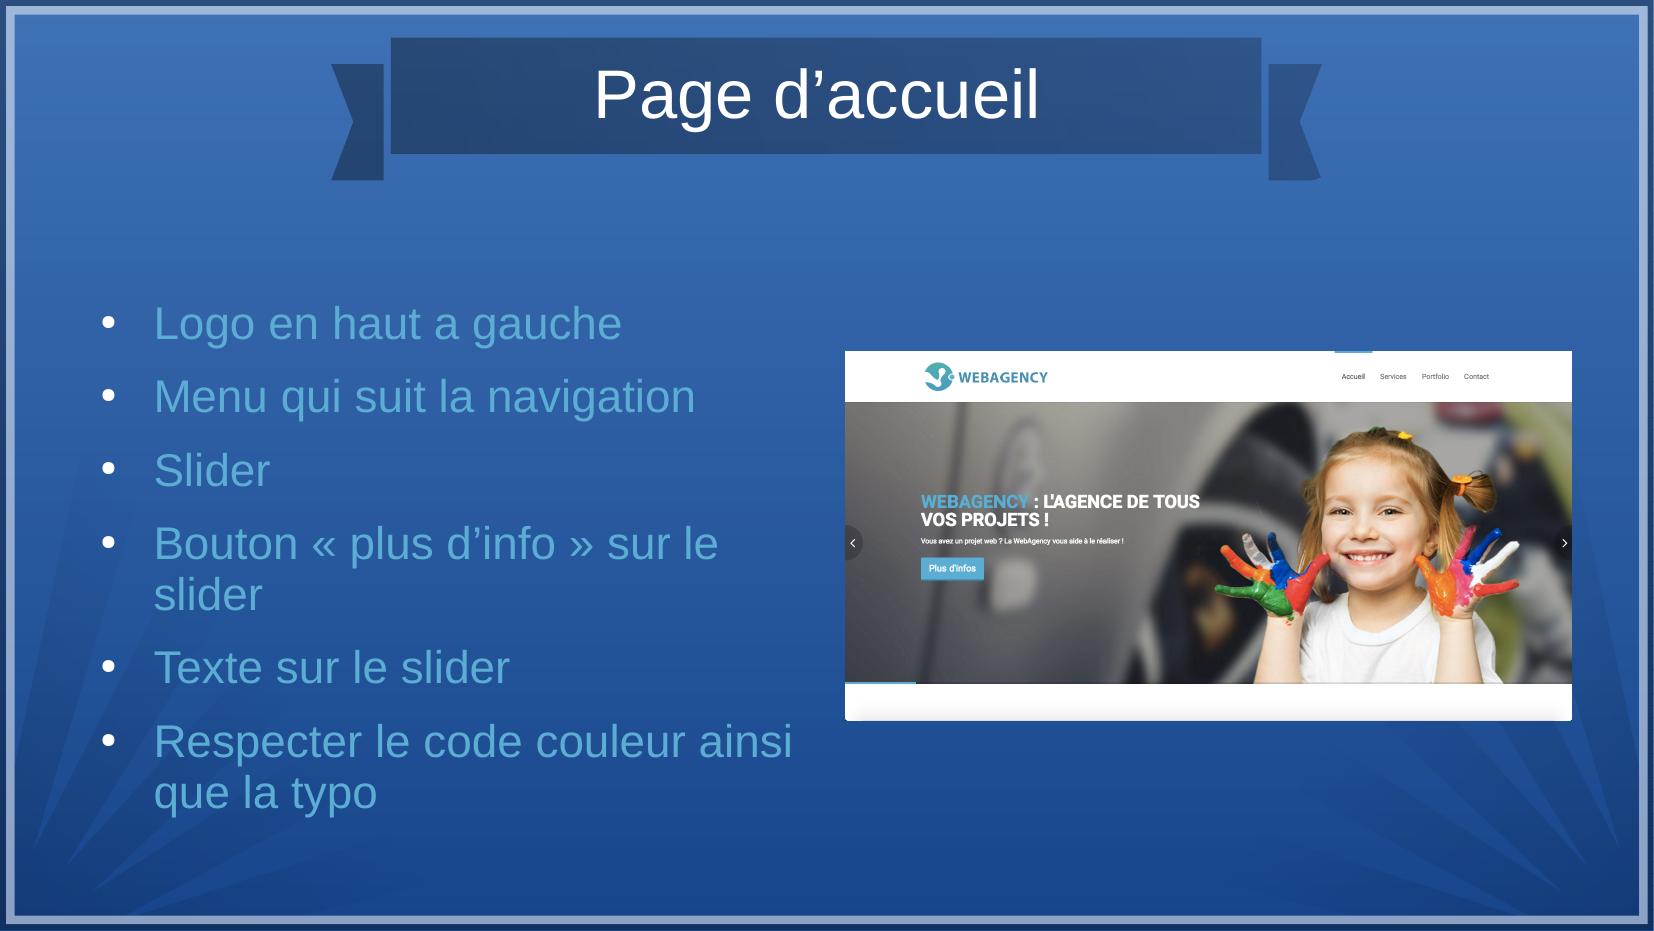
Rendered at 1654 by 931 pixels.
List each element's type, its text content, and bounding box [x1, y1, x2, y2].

picture [845, 351, 1572, 721]
title Page d’accueil [389, 35, 1264, 154]
list Logo en haut a gauche Menu qui suit la navigation Slider Bouton « plus d’info » sur le slider Texte sur le slider Respecter le code couleur ainsi que la typo [82, 224, 809, 848]
